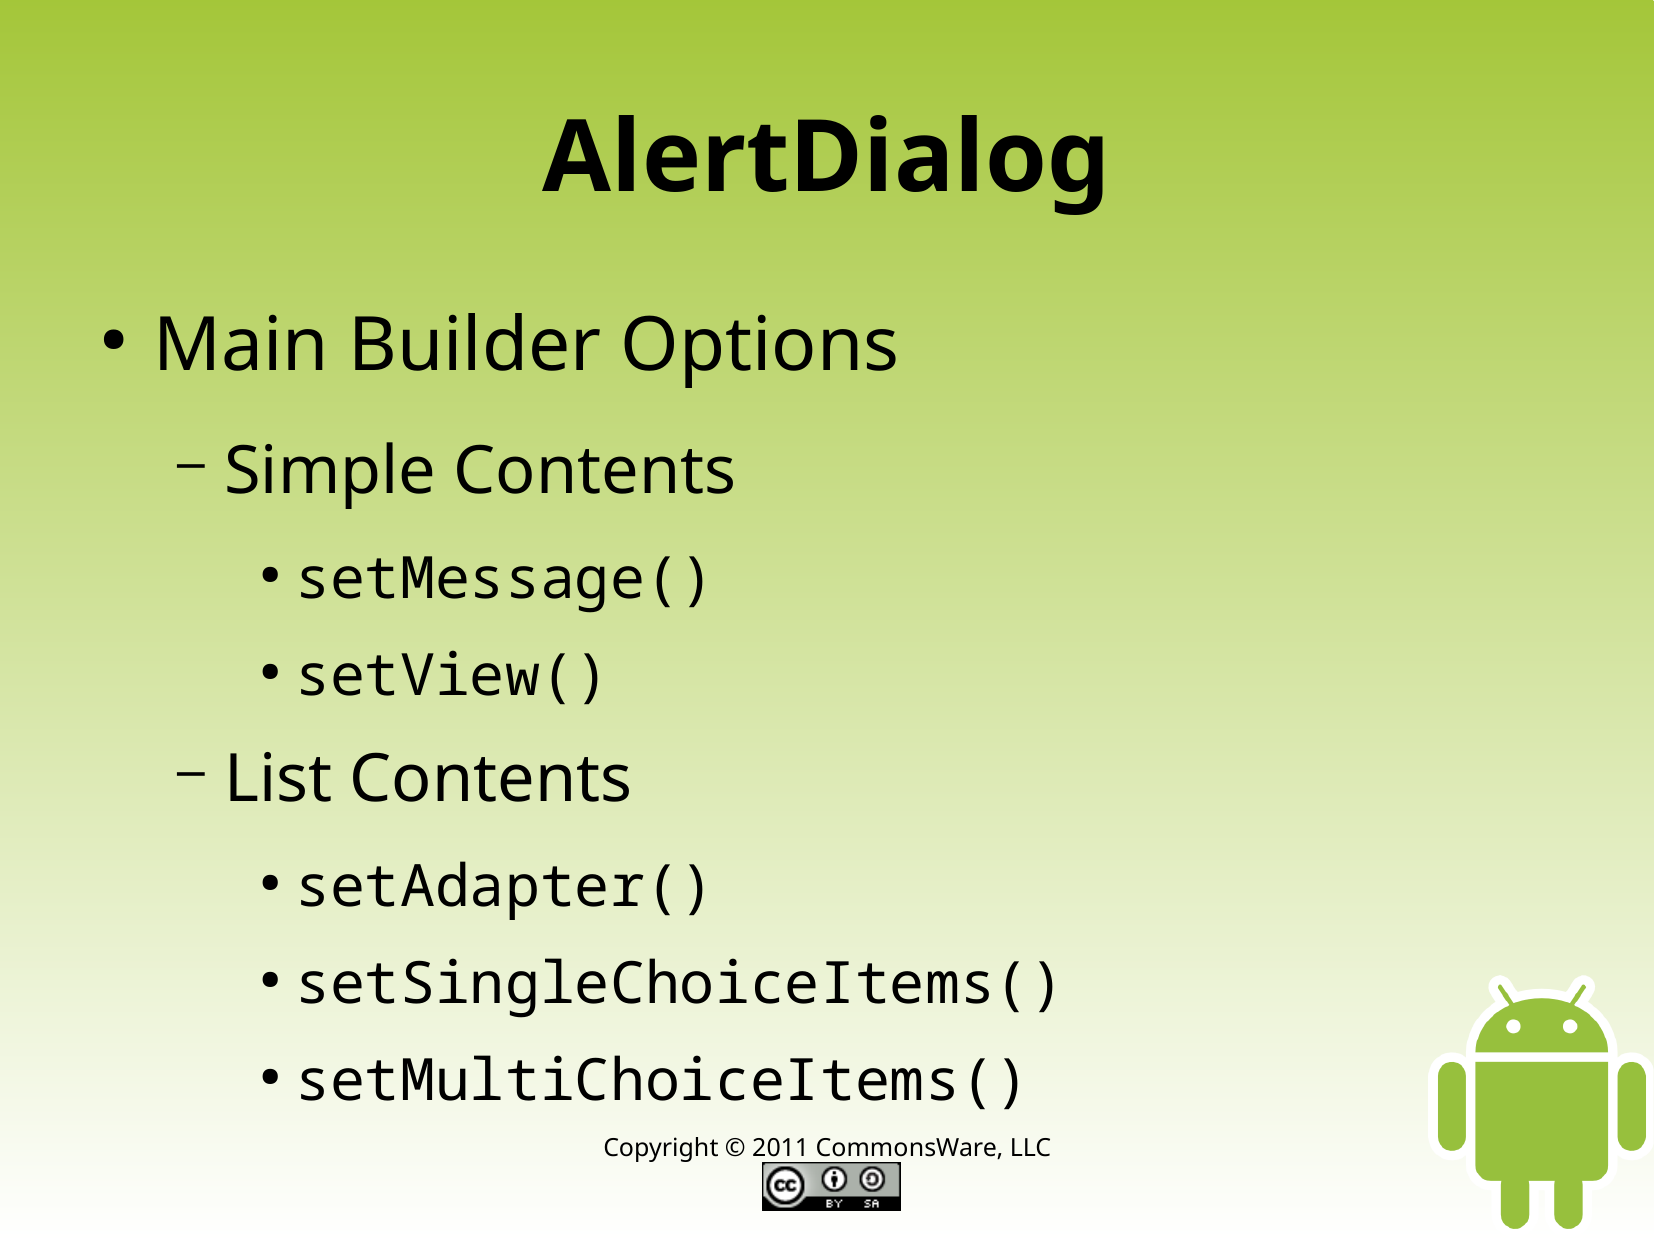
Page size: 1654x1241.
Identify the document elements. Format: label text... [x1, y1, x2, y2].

picture [1428, 975, 1654, 1238]
picture [762, 1162, 901, 1211]
list Main Builder Options Simple Contents setMessage() setView() List Contents setAdapter() setSingleChoiceItems() setMultiChoiceItems() [82, 290, 1571, 1126]
title AlertDialog [82, 49, 1571, 257]
